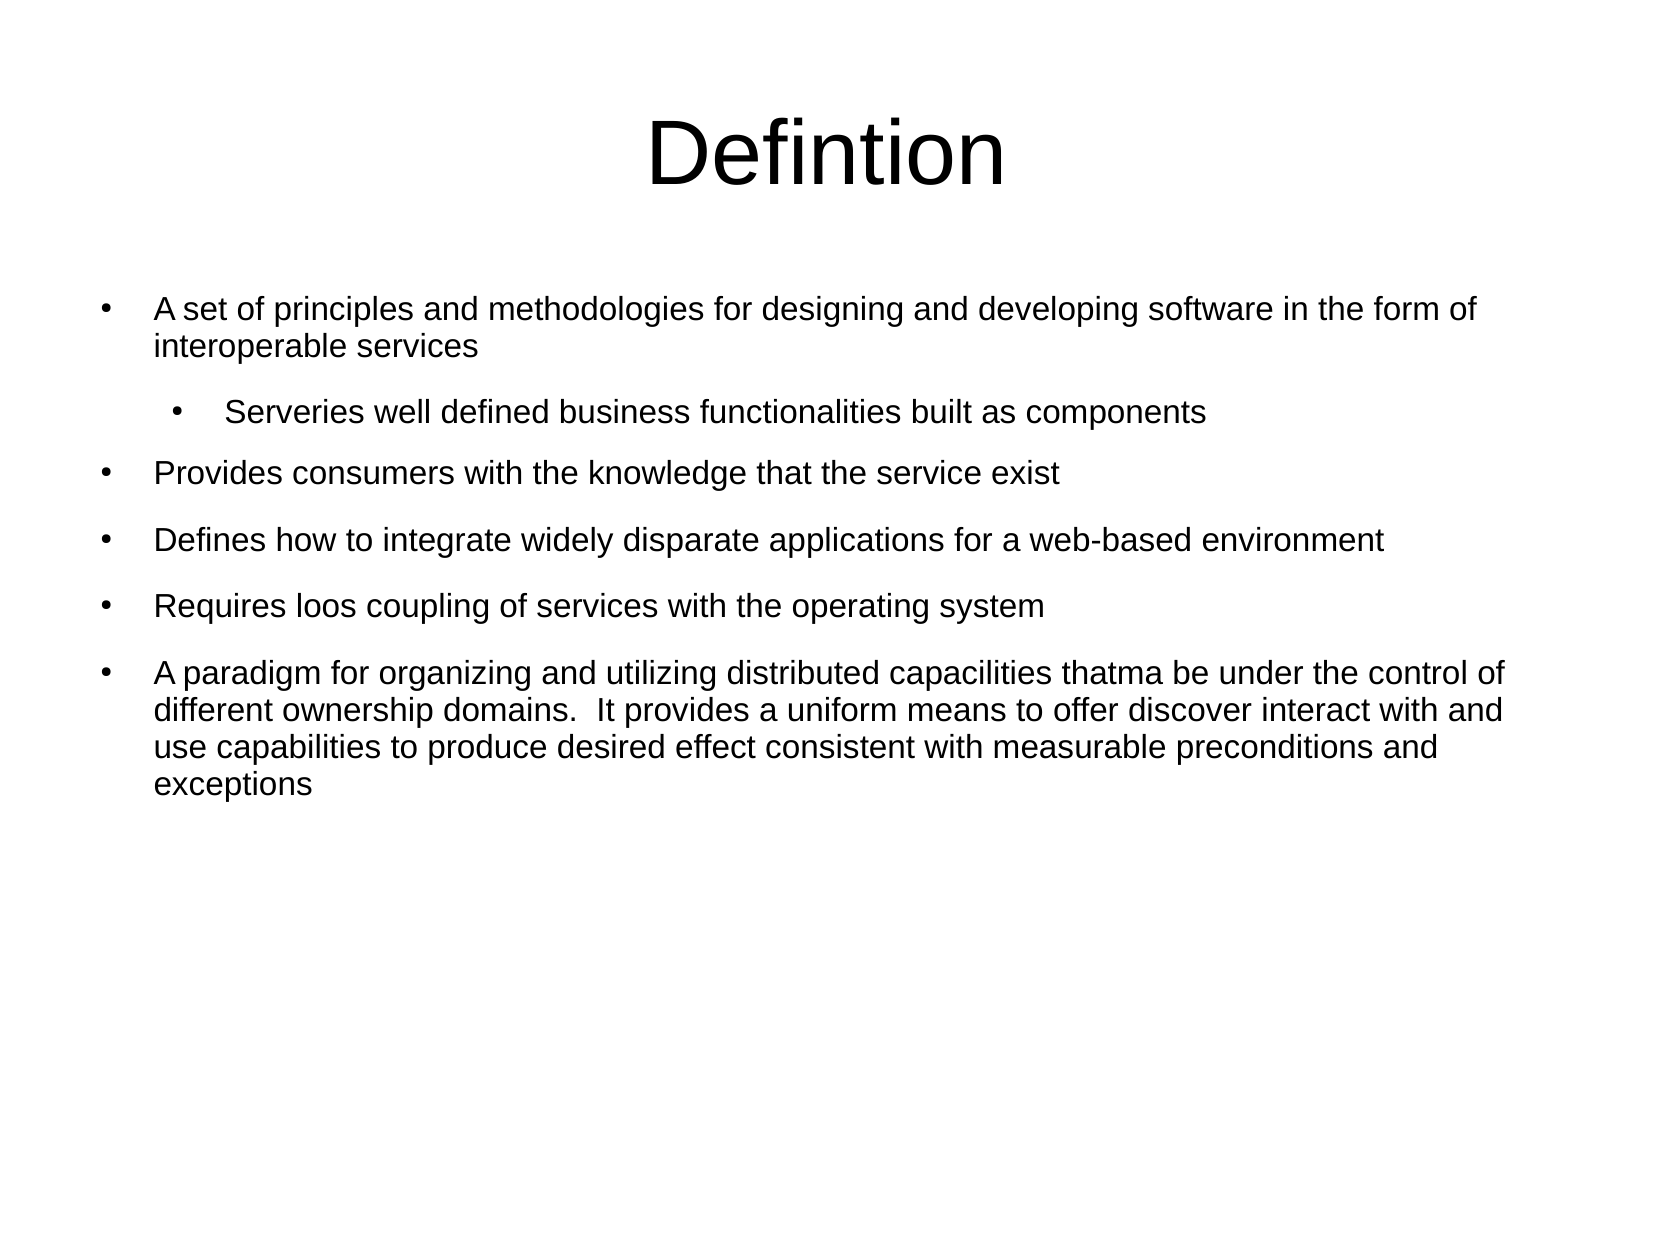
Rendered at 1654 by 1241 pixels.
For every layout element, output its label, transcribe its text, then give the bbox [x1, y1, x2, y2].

title Defintion [82, 49, 1571, 257]
list A set of principles and methodologies for designing and developing software in the form of interoperable services Serveries well defined business functionalities built as components Provides consumers with the knowledge that the service exist Defines how to integrate widely disparate applications for a web-based environment Requires loos coupling of services with the operating system A paradigm for organizing and utilizing distributed capacilities thatma be under the control of different ownership domains. It provides a uniform means to offer discover interact with and use capabilities to produce desired effect consistent with measurable preconditions and exceptions [82, 290, 1571, 1109]
